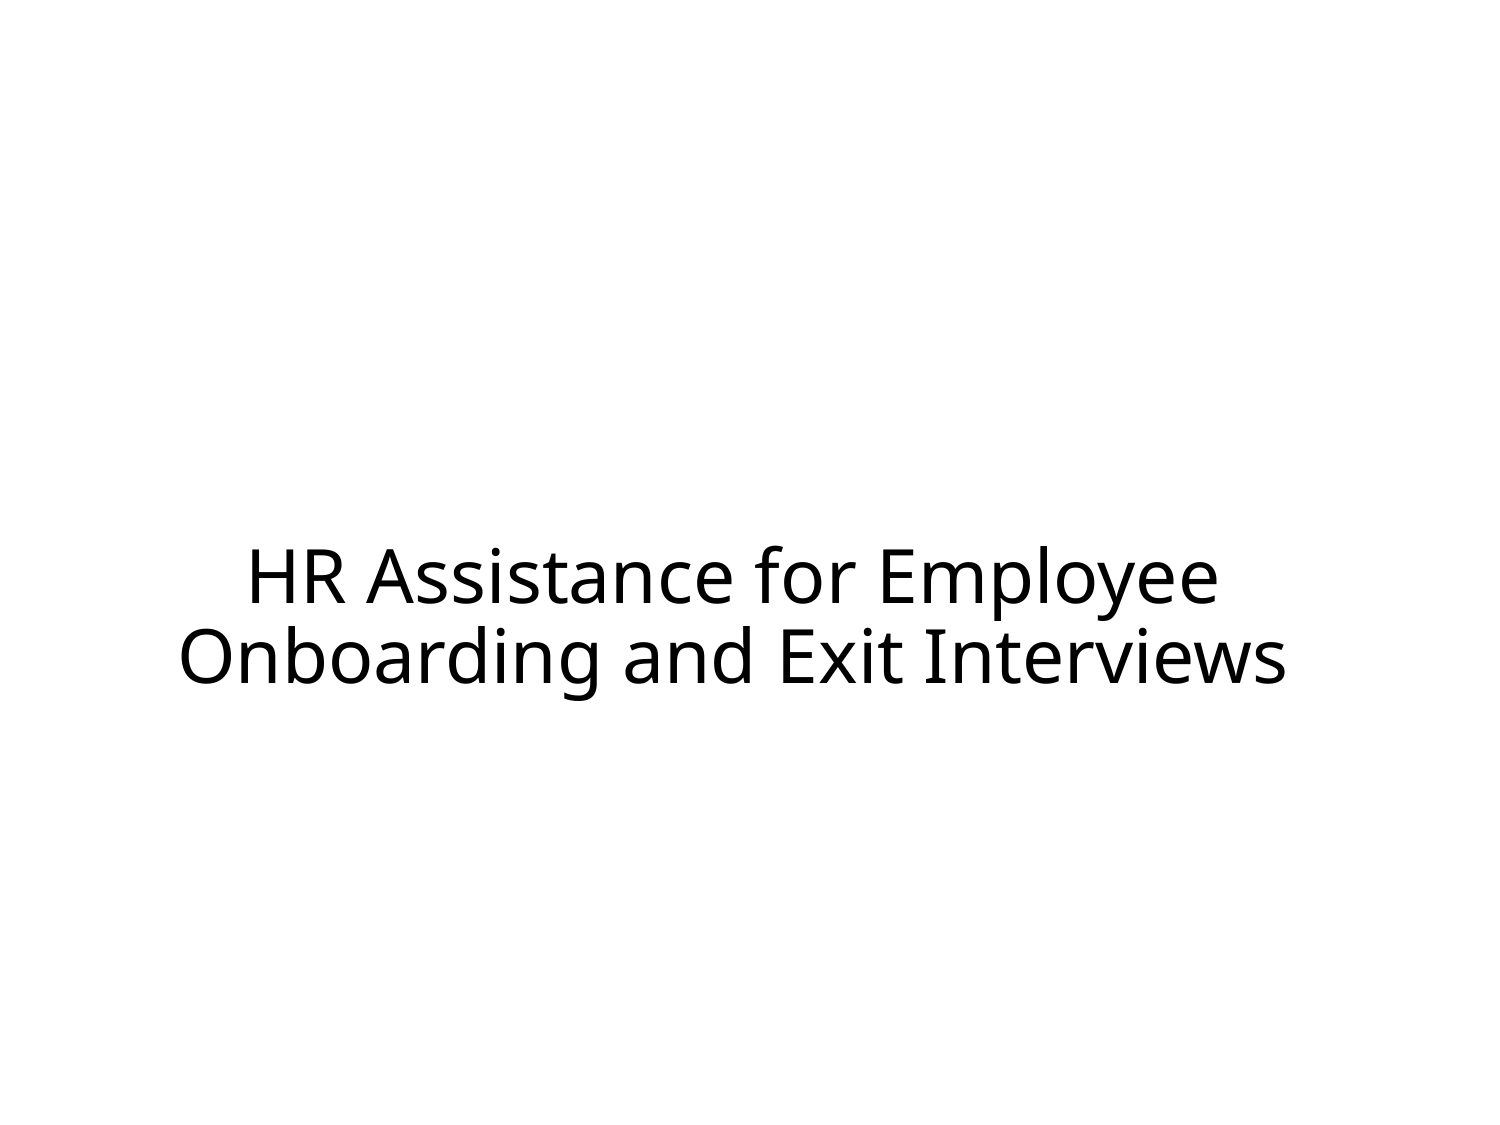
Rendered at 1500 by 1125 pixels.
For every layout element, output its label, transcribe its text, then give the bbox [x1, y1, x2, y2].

title HR Assistance for Employee Onboarding and Exit Interviews [66, 0, 1401, 789]
